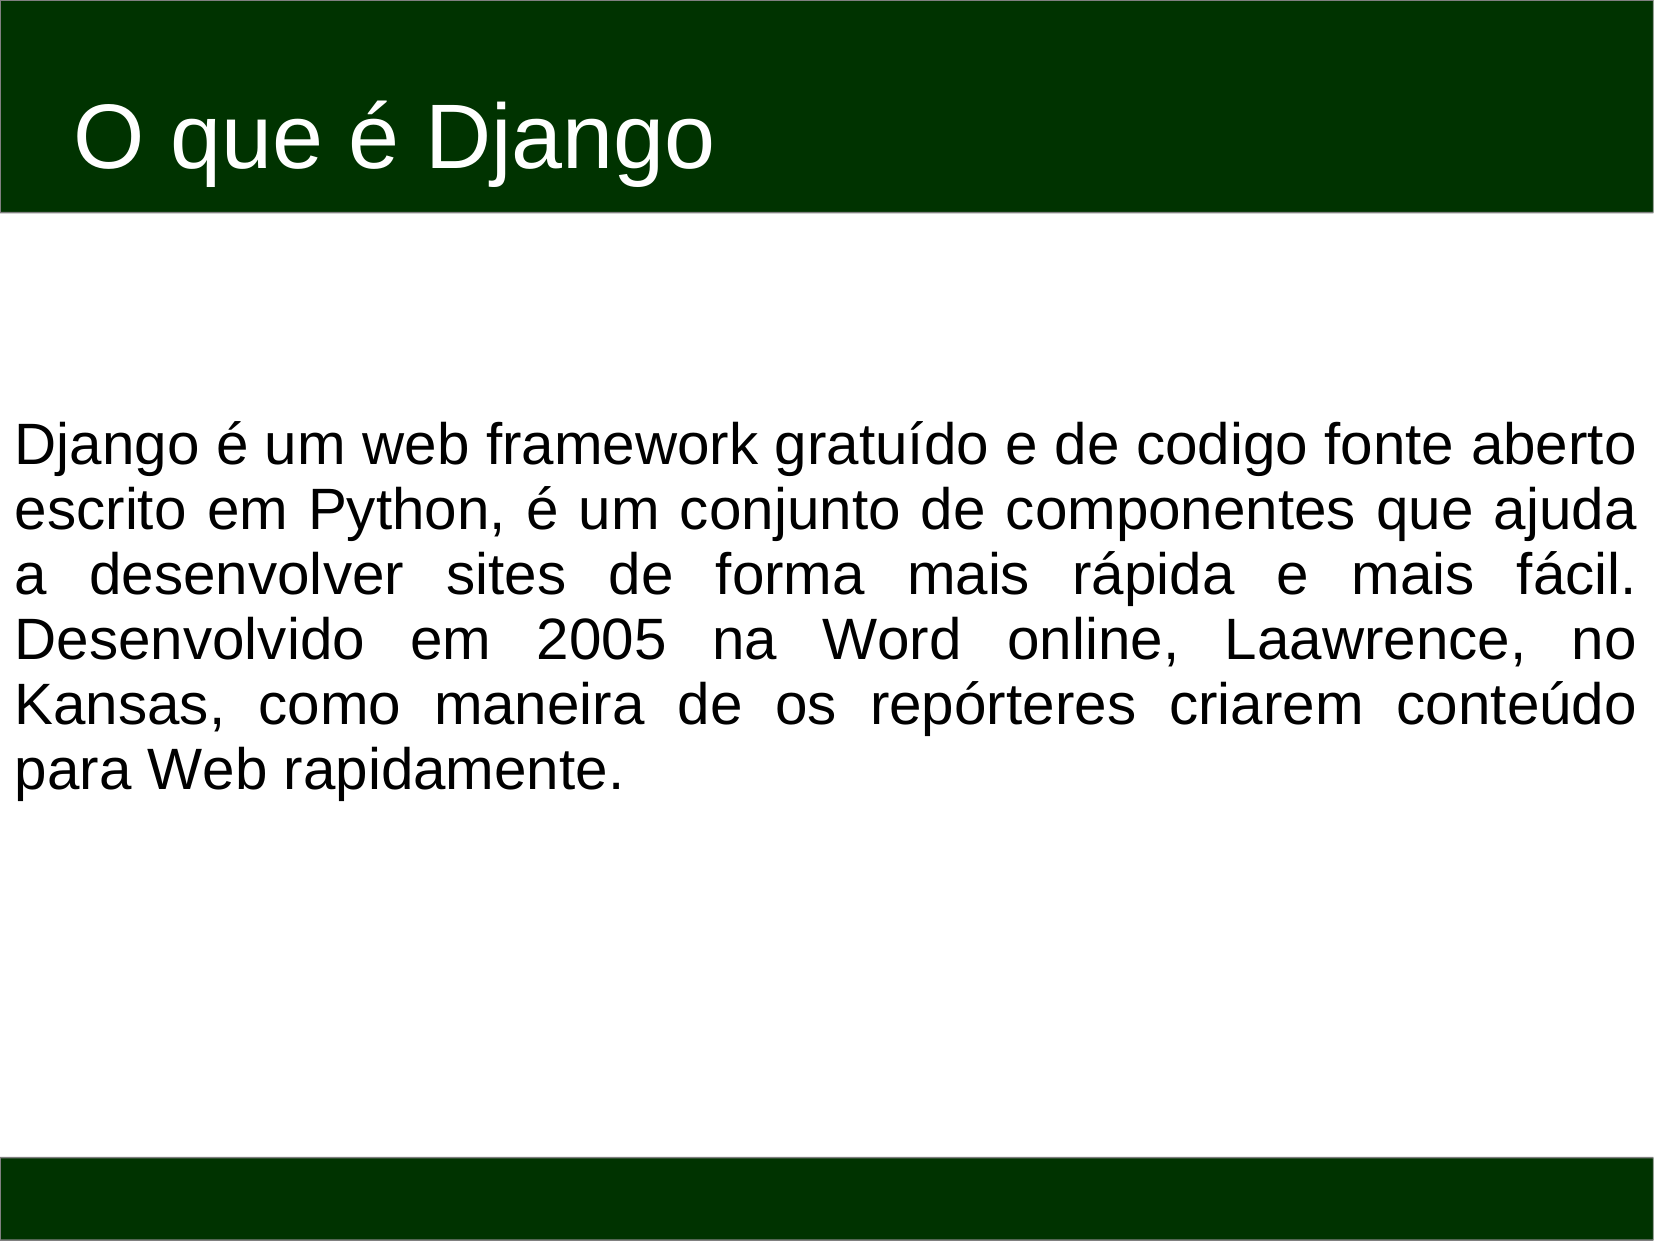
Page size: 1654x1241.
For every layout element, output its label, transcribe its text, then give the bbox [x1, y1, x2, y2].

text_box [0, 0, 1654, 213]
text_box O que é Django [59, 73, 780, 294]
text_box [0, 1157, 1654, 1241]
text_box Django é um web framework gratuído e de codigo fonte aberto escrito em Python, é um conjunto de componentes que ajuda a desenvolver sites de forma mais rápida e mais fácil. Desenvolvido em 2005 na Word online, Laawrence, no Kansas, como maneira de os repórteres criarem conteúdo para Web rapidamente. [0, 404, 1654, 973]
